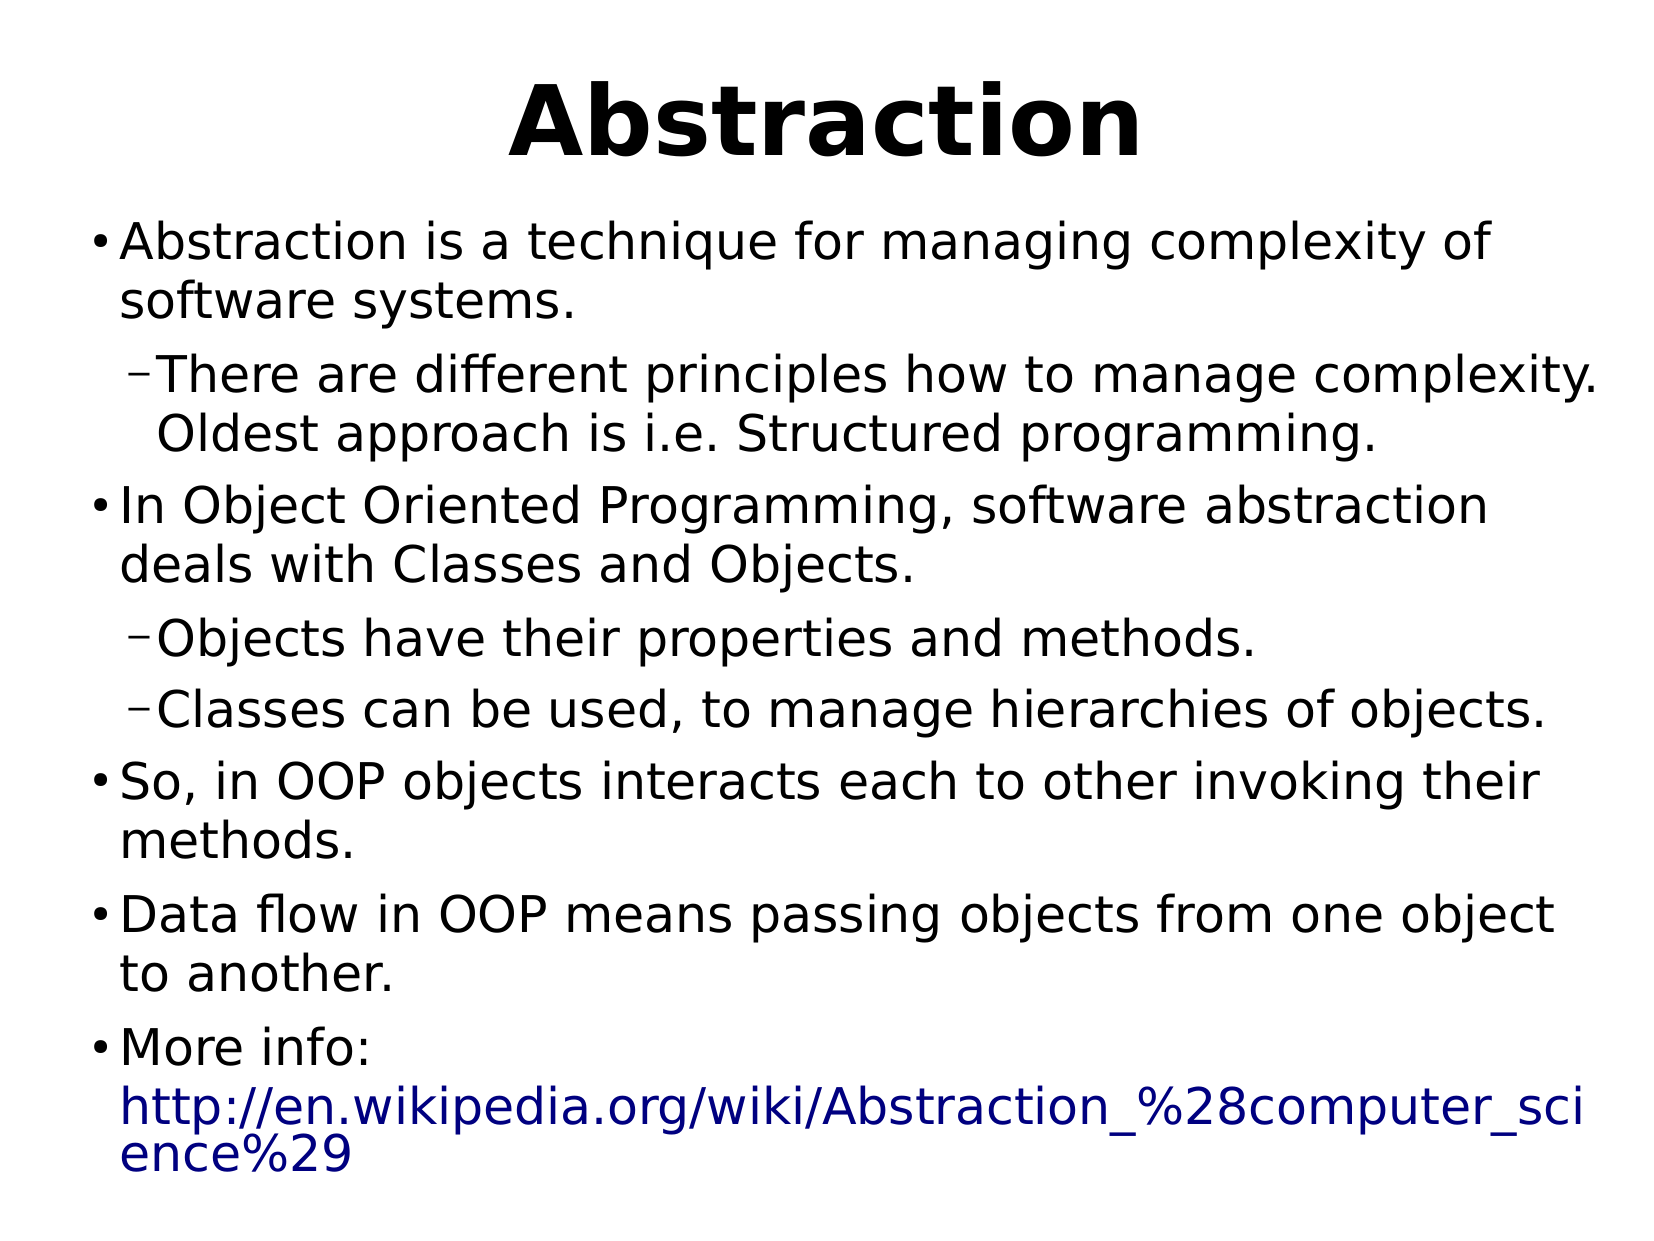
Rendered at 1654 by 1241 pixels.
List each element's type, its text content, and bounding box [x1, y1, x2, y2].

list Abstraction is a technique for managing complexity of software systems. There are different principles how to manage complexity. Oldest approach is i.e. Structured programming. In Object Oriented Programming, software abstraction deals with Classes and Objects. Objects have their properties and methods. Classes can be used, to manage hierarchies of objects. So, in OOP objects interacts each to other invoking their methods. Data flow in OOP means passing objects from one object to another. More info: http://en.wikipedia.org/wiki/Abstraction_%28computer_science%29 [82, 212, 1607, 1170]
title Abstraction [82, 49, 1571, 196]
